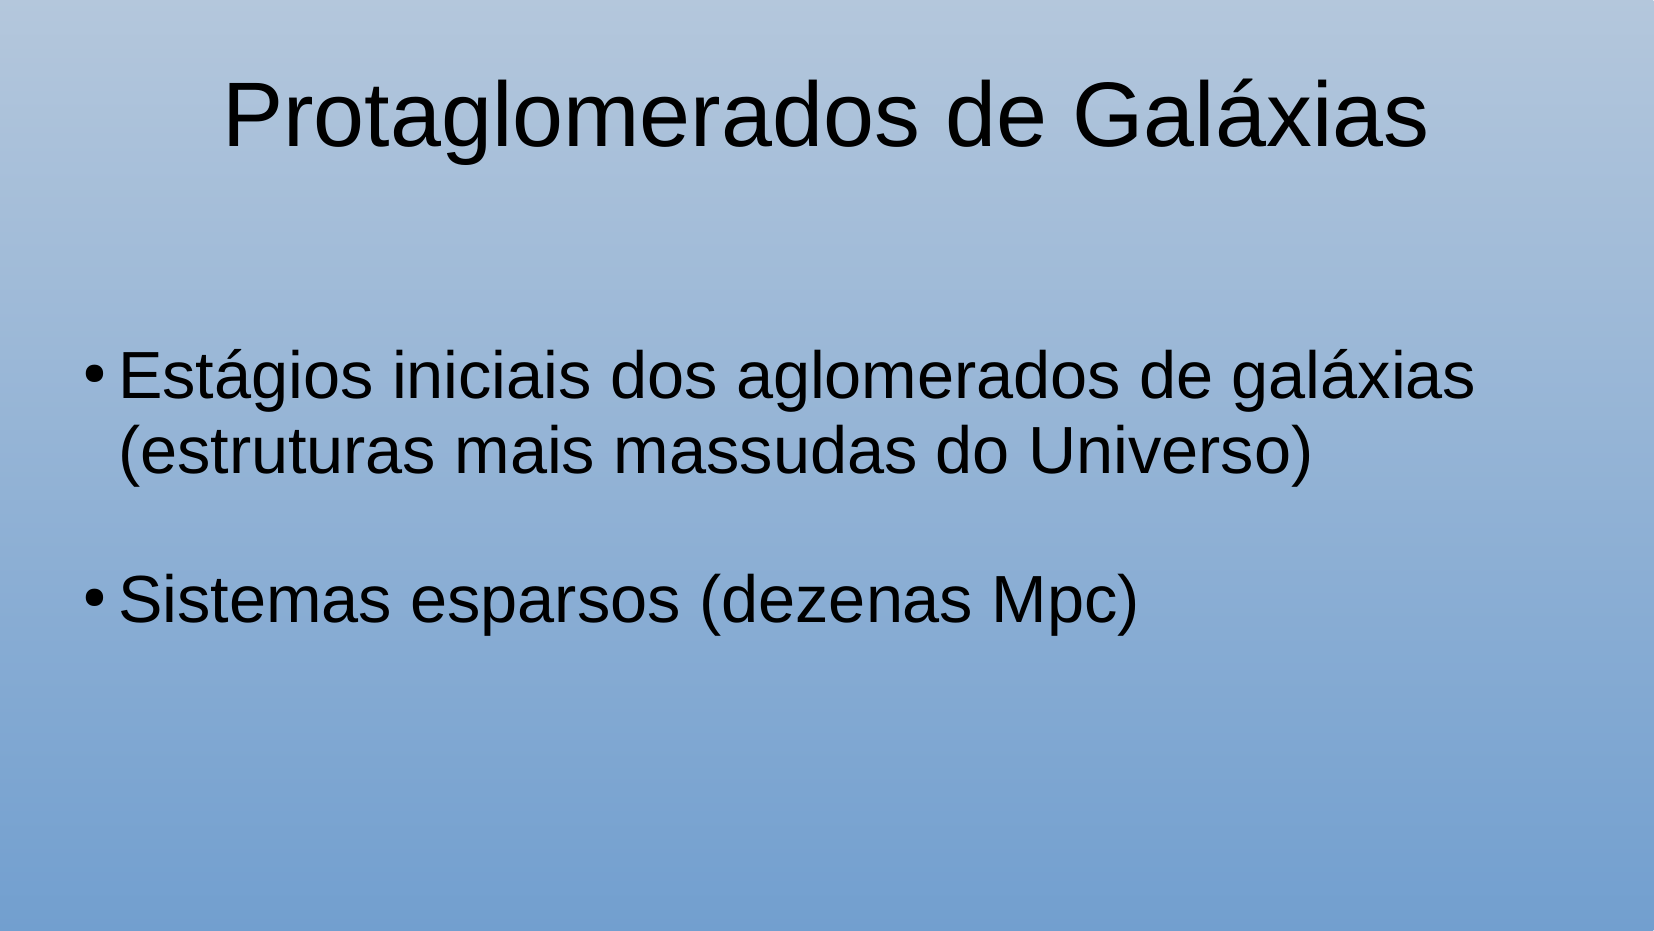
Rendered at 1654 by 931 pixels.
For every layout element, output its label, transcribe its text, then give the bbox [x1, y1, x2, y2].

subtitle Estágios iniciais dos aglomerados de galáxias (estruturas mais massudas do Universo) Sistemas esparsos (dezenas Mpc) [82, 217, 1571, 758]
title Protaglomerados de Galáxias [82, 37, 1571, 193]
